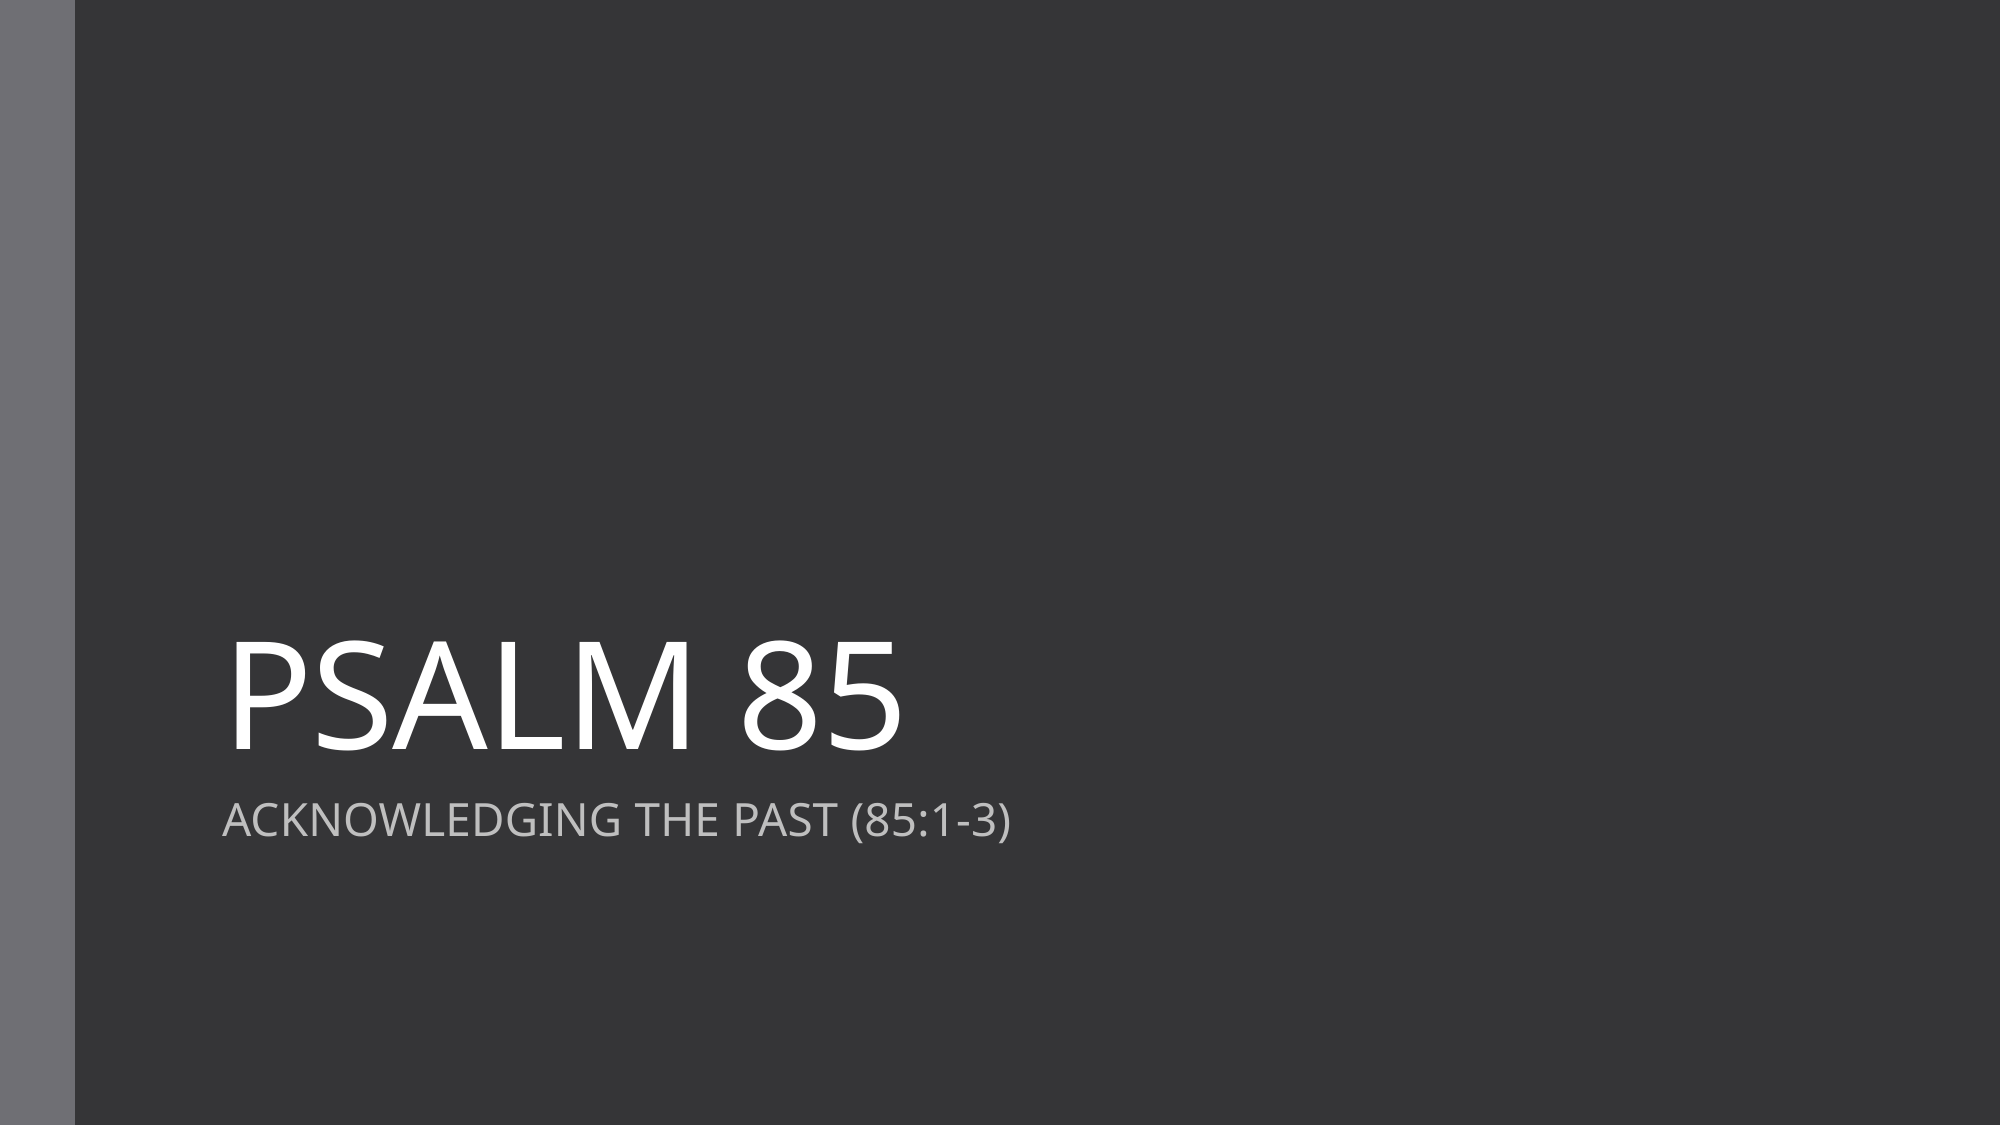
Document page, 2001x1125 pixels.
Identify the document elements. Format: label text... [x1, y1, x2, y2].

title PSALM 85 [206, 124, 1752, 787]
subtitle ACKNOWLEDGING THE PAST (85:1-3) [206, 787, 1752, 1066]
